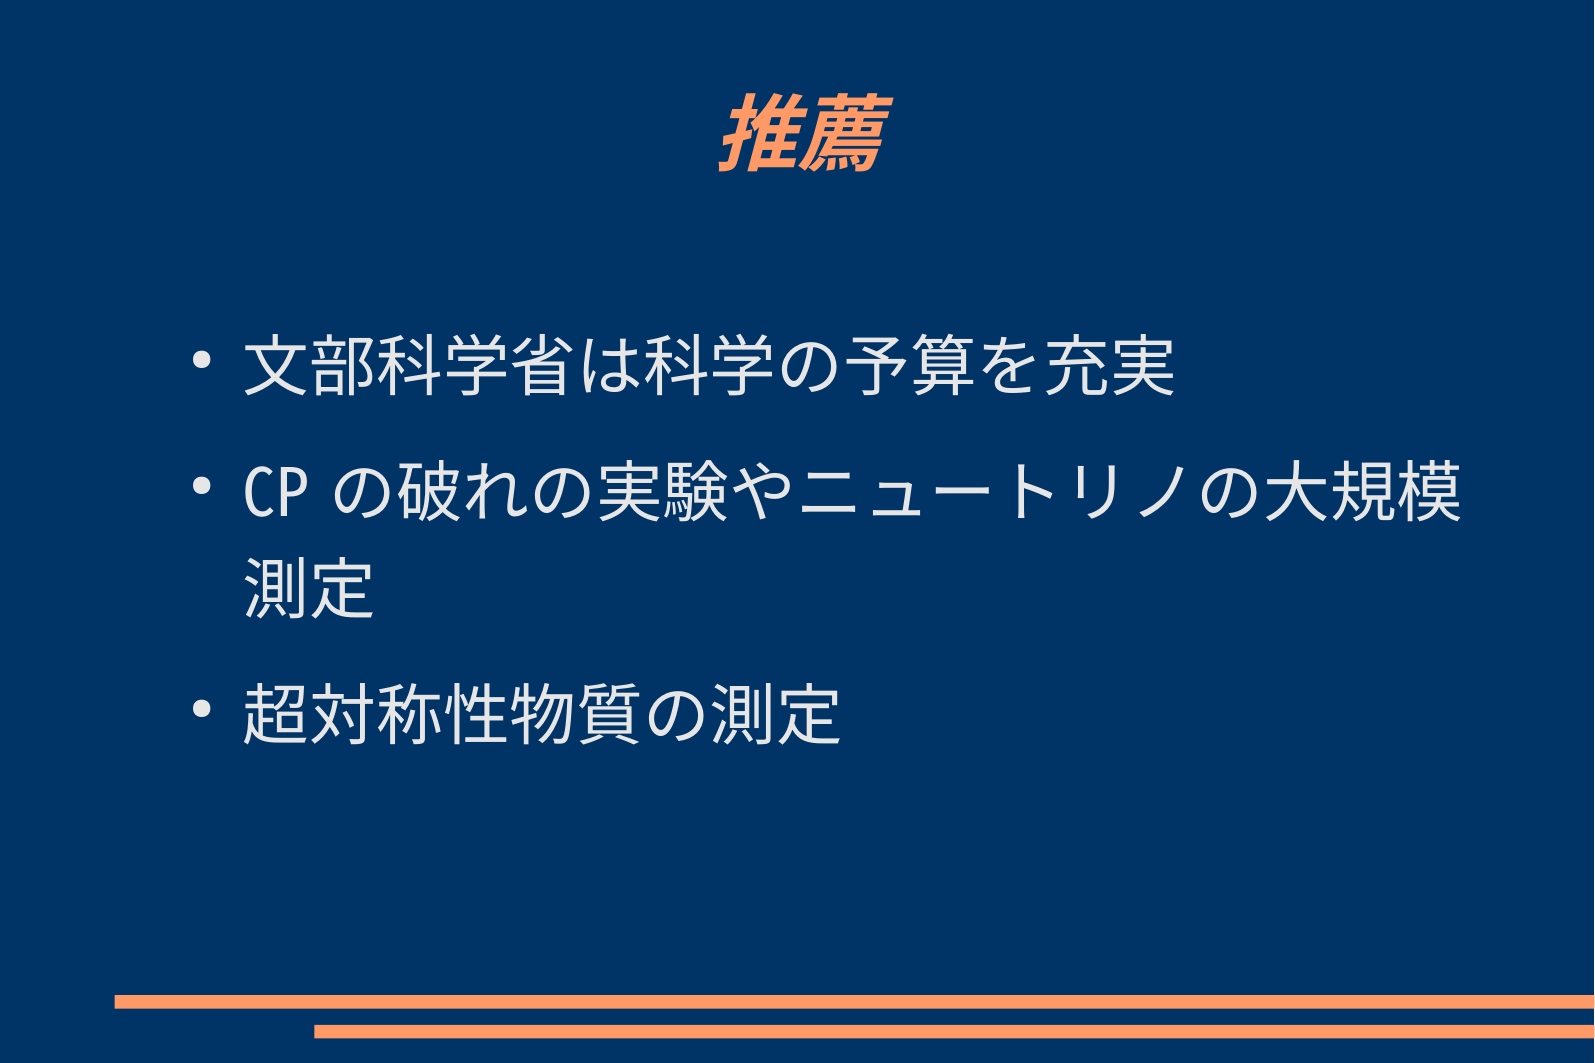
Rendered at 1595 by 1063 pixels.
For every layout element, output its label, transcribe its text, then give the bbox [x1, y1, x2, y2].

list 文部科学省は科学の予算を充実 CPの破れの実験やニュートリノの大規模測定 超対称性物質の測定 [172, 312, 1514, 983]
title 推薦 [117, 39, 1479, 218]
